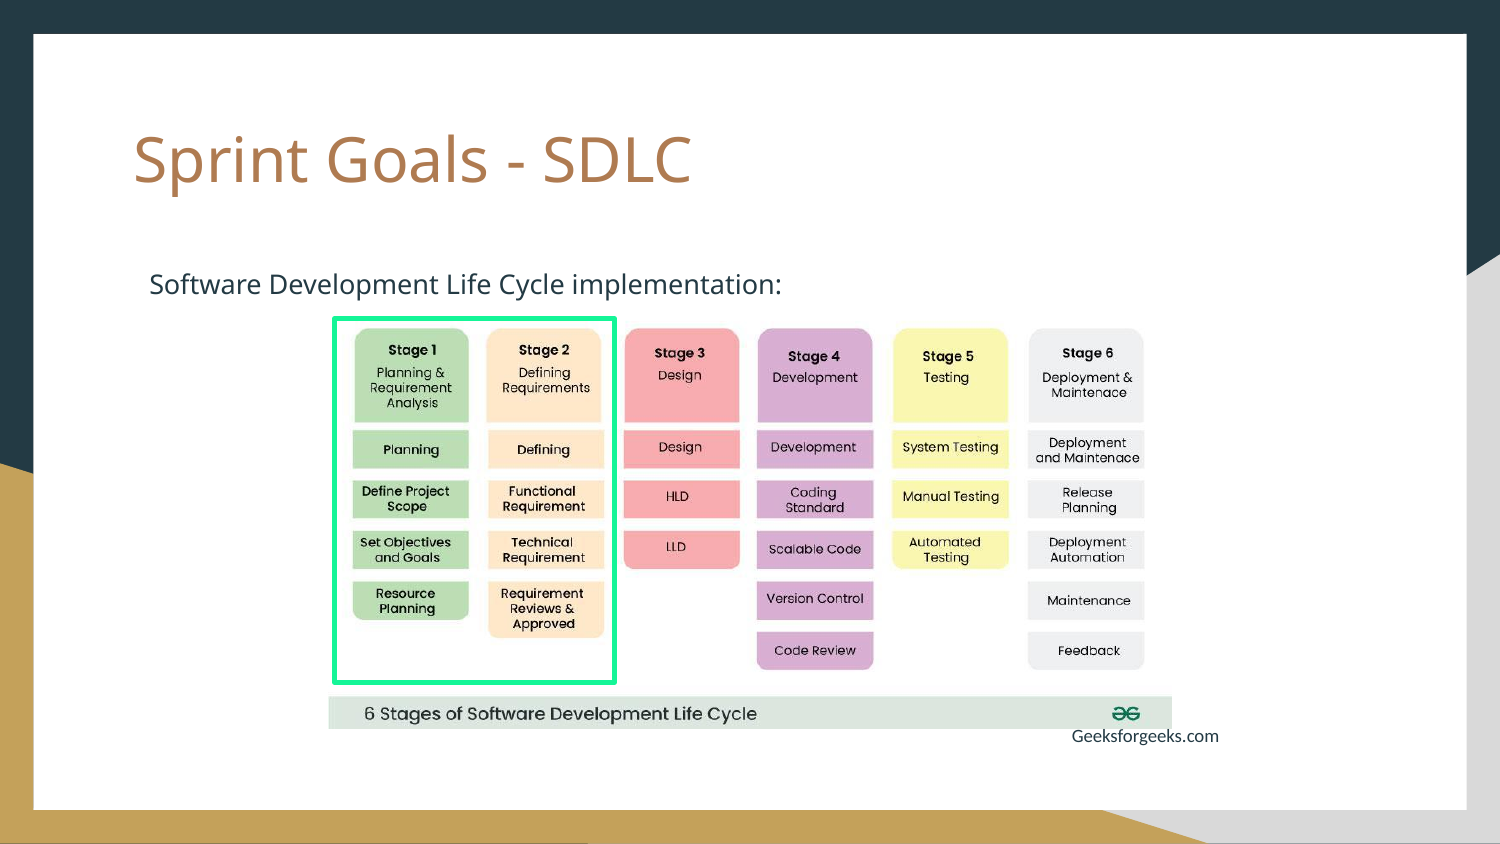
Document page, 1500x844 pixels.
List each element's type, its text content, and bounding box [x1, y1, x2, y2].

text_box Geeksforgeeks.com [1056, 722, 1319, 739]
title Sprint Goals - SDLC [118, 100, 1350, 258]
list Software Development Life Cycle implementation: [134, 245, 1366, 754]
picture [328, 307, 1172, 729]
